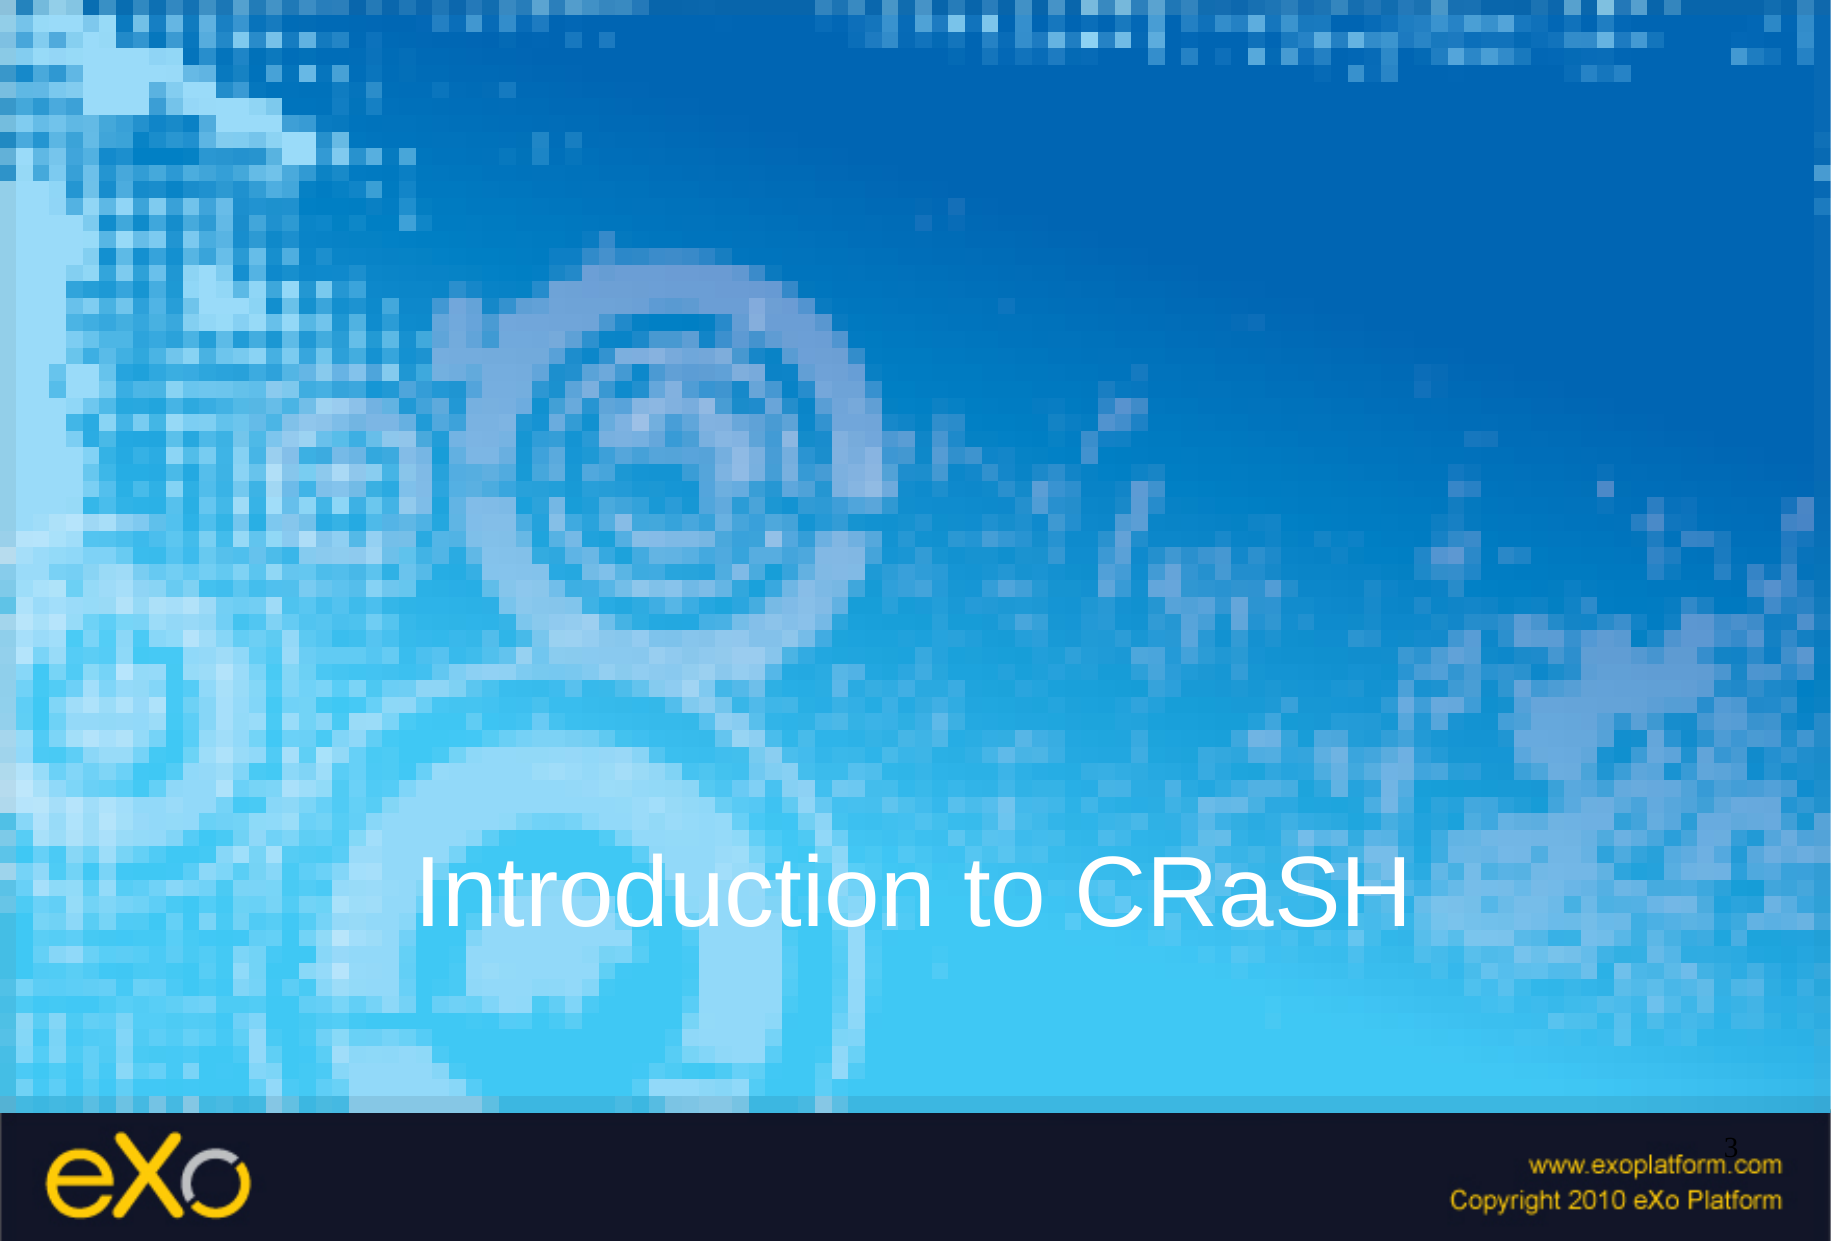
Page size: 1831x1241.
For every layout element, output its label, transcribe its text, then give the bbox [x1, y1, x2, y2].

text_box Introduction to CRaSH [90, 769, 1739, 1015]
picture [0, 0, 1831, 1241]
text_box <number> [1312, 1129, 1739, 1216]
